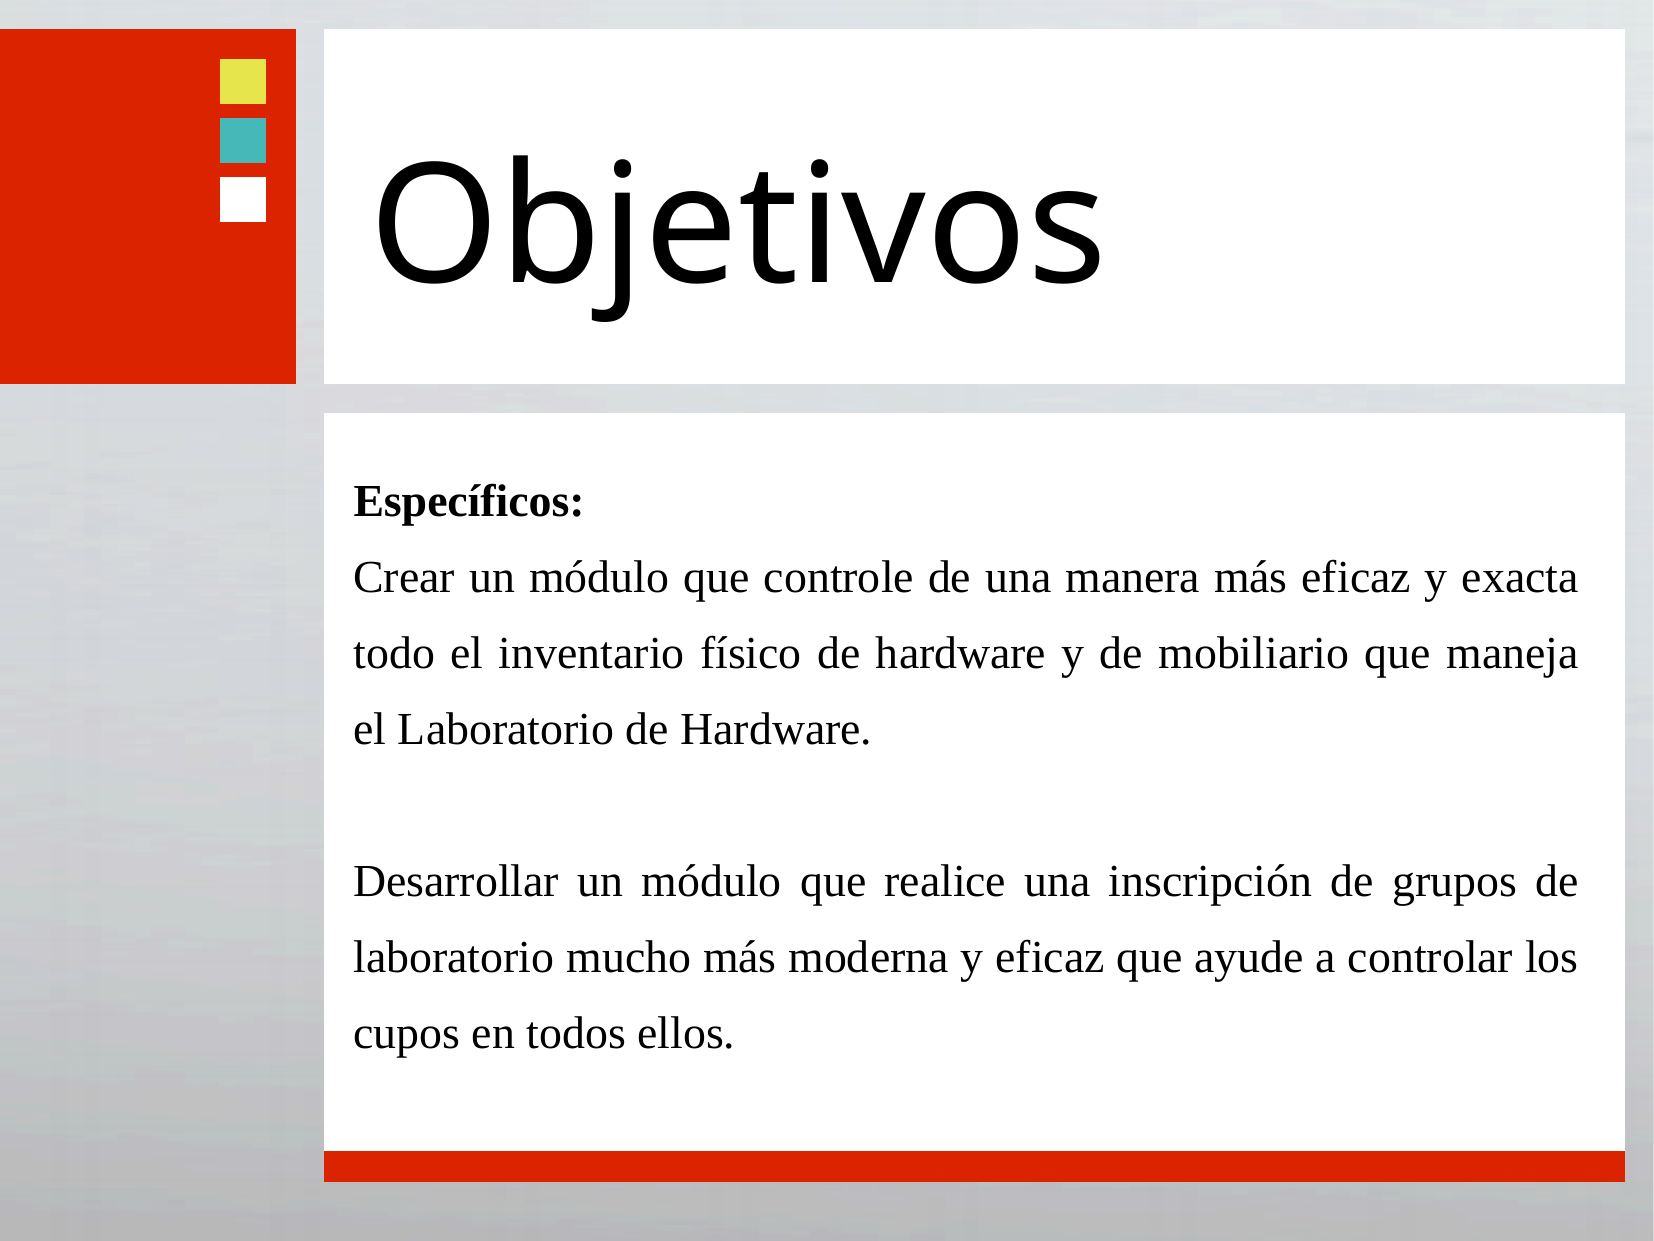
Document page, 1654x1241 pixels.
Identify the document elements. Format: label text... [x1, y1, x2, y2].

text_box Específicos: Crear un módulo que controle de una manera más eficaz y exacta todo el inventario físico de hardware y de mobiliario que maneja el Laboratorio de Hardware. Desarrollar un módulo que realice una inscripción de grupos de laboratorio mucho más moderna y eficaz que ayude a controlar los cupos en todos ellos. [338, 442, 1595, 1142]
text_box General: Desarrollar e implementar un sistema informático, que automatice los procesos de las funciones principales del Laboratorio de cómputo y de toda la Unidad de Hardware del Departamento de Ingeniería y Arquitectura. [354, 442, 1625, 1152]
picture [0, 0, 1654, 1241]
text_box Objetivos [354, 96, 1595, 313]
